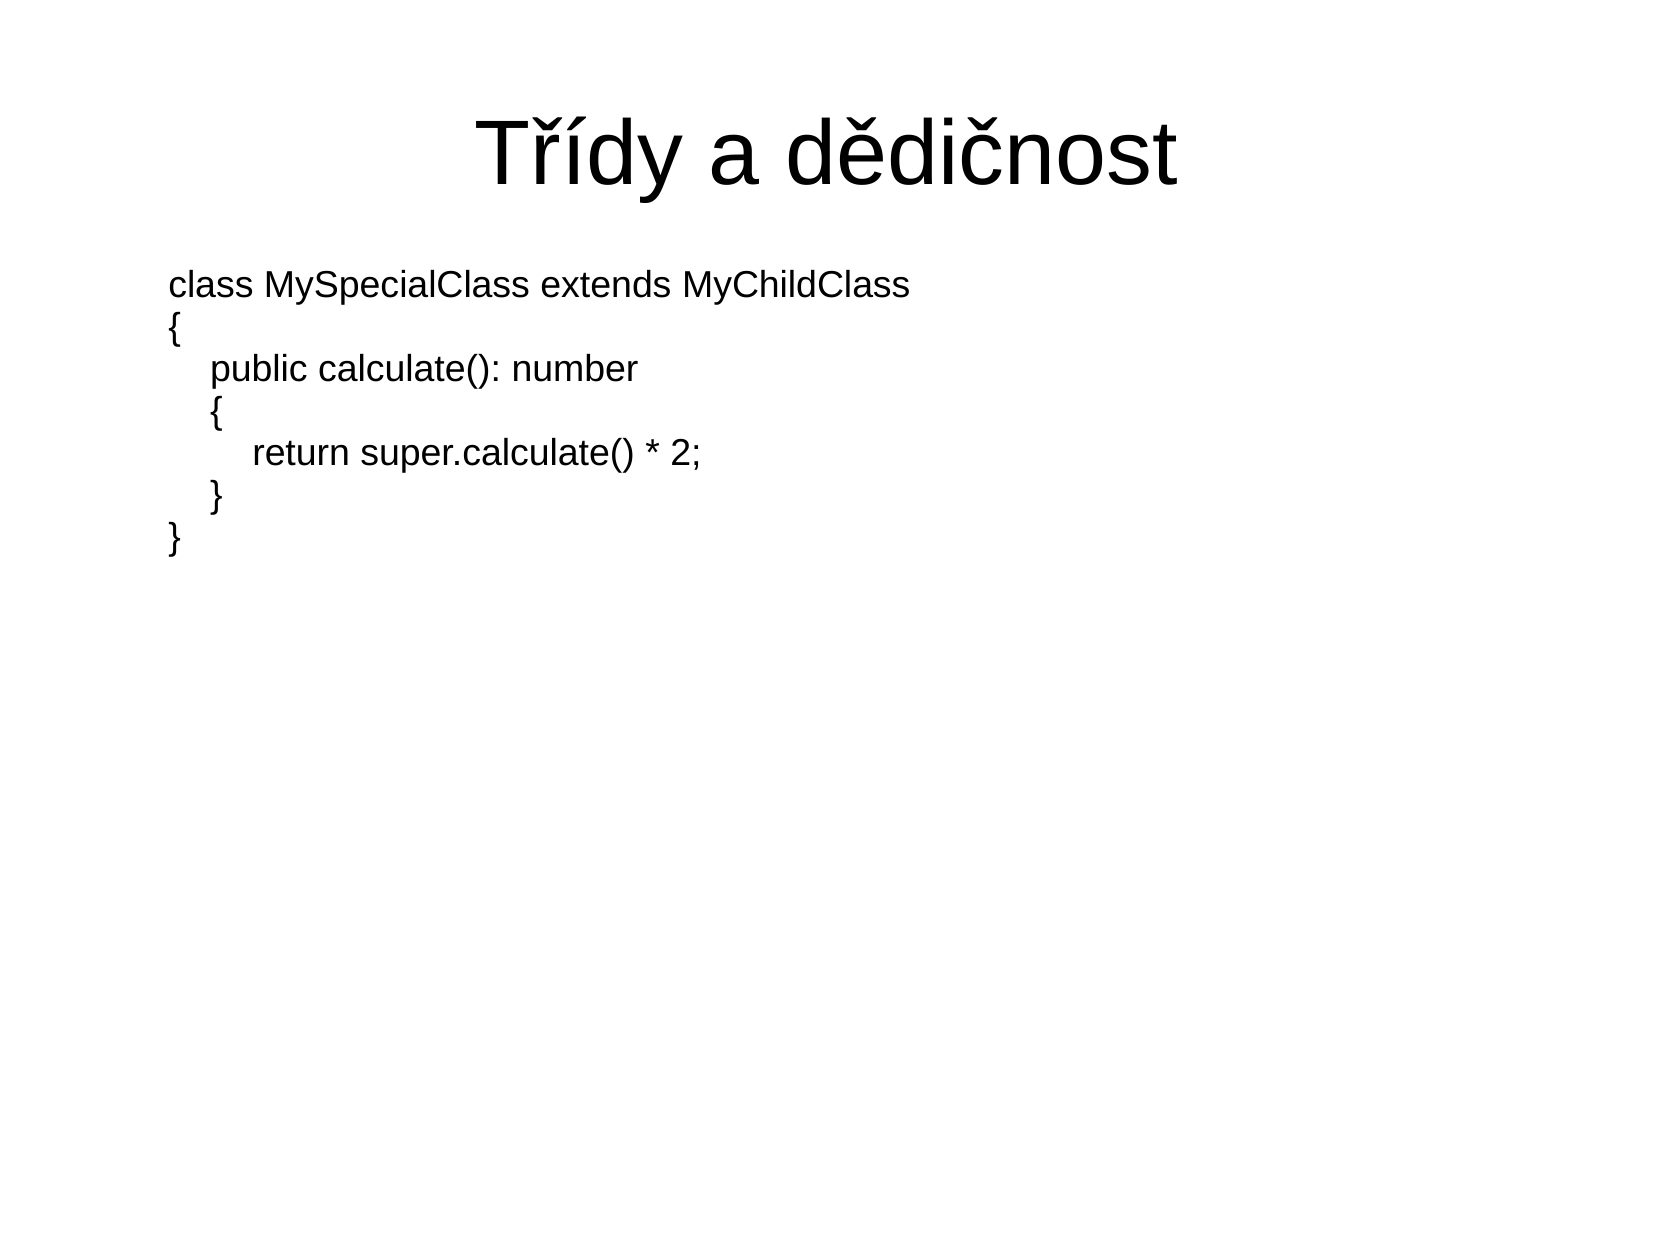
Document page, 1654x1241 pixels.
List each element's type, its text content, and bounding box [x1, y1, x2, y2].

text_box class MySpecialClass extends MyChildClass { public calculate(): number { return super.calculate() * 2; } } [153, 256, 1548, 562]
title Třídy a dědičnost [82, 49, 1571, 257]
